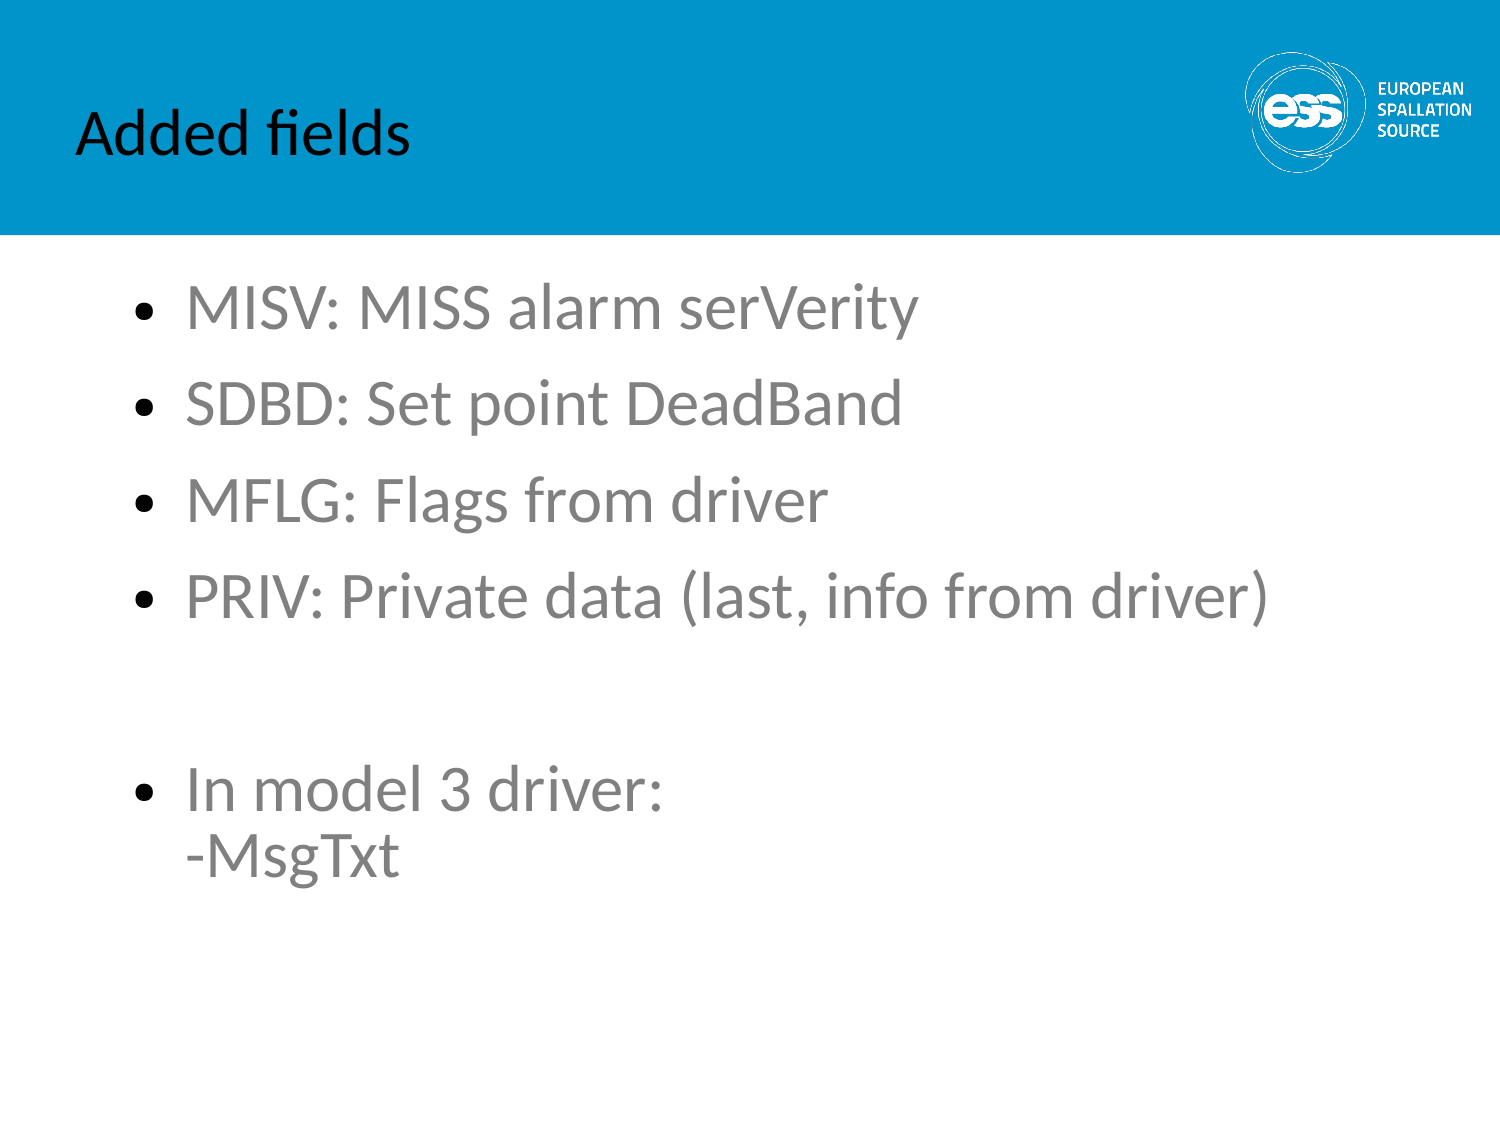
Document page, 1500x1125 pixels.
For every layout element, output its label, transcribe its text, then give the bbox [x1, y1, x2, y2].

picture [1436, 104, 1444, 115]
picture [1409, 104, 1415, 115]
picture [1443, 86, 1450, 93]
title Added fields [75, 45, 1247, 233]
picture [1398, 109, 1406, 115]
picture [1389, 104, 1393, 115]
picture [1264, 94, 1342, 127]
picture [1423, 83, 1430, 94]
text_box MISV: MISS alarm serVerity SDBD: Set point DeadBand MFLG: Flags from driver PRIV: Private data (last, info from driver) In model 3 driver: -MsgTxt [114, 279, 1396, 1125]
picture [1379, 83, 1385, 94]
picture [1422, 125, 1428, 134]
picture [1454, 83, 1458, 94]
picture [1432, 125, 1438, 136]
picture [1418, 104, 1423, 115]
picture [1400, 83, 1407, 94]
